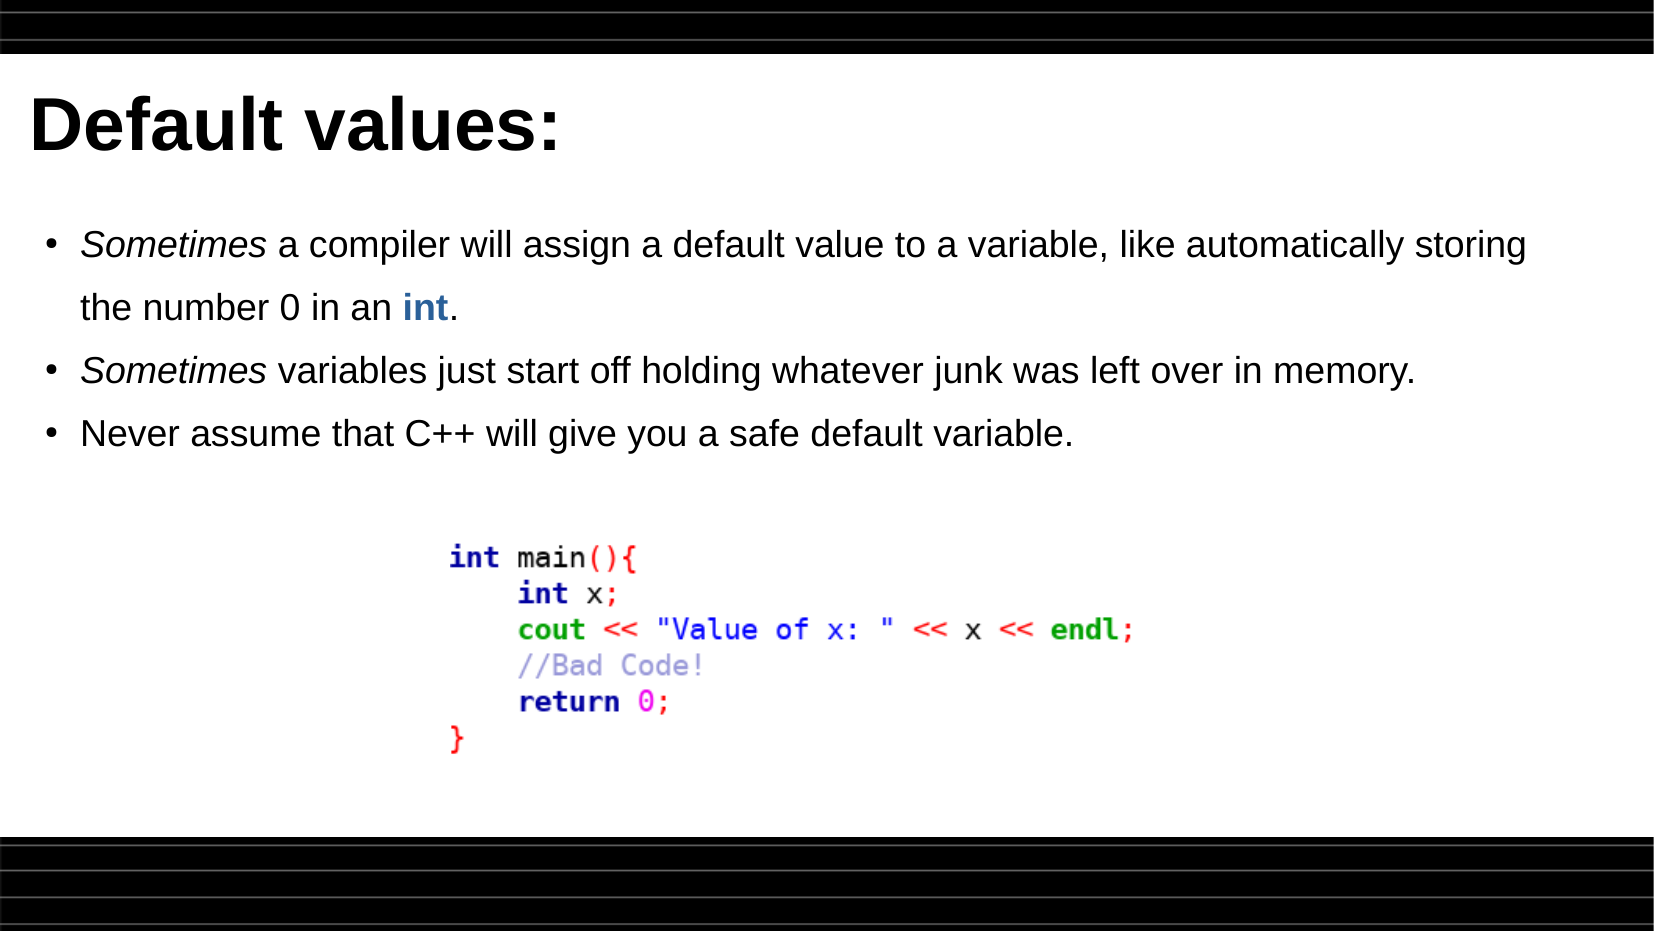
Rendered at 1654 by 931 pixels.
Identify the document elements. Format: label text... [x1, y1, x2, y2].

picture [0, 837, 1654, 931]
picture [450, 533, 1171, 766]
text_box Default values: [15, 75, 1591, 174]
text_box Sometimes a compiler will assign a default value to a variable, like automatically storing the number 0 in an int. Sometimes variables just start off holding whatever junk was left over in memory. Never assume that C++ will give you a safe default variable. [30, 195, 1576, 777]
picture [0, 0, 1654, 54]
